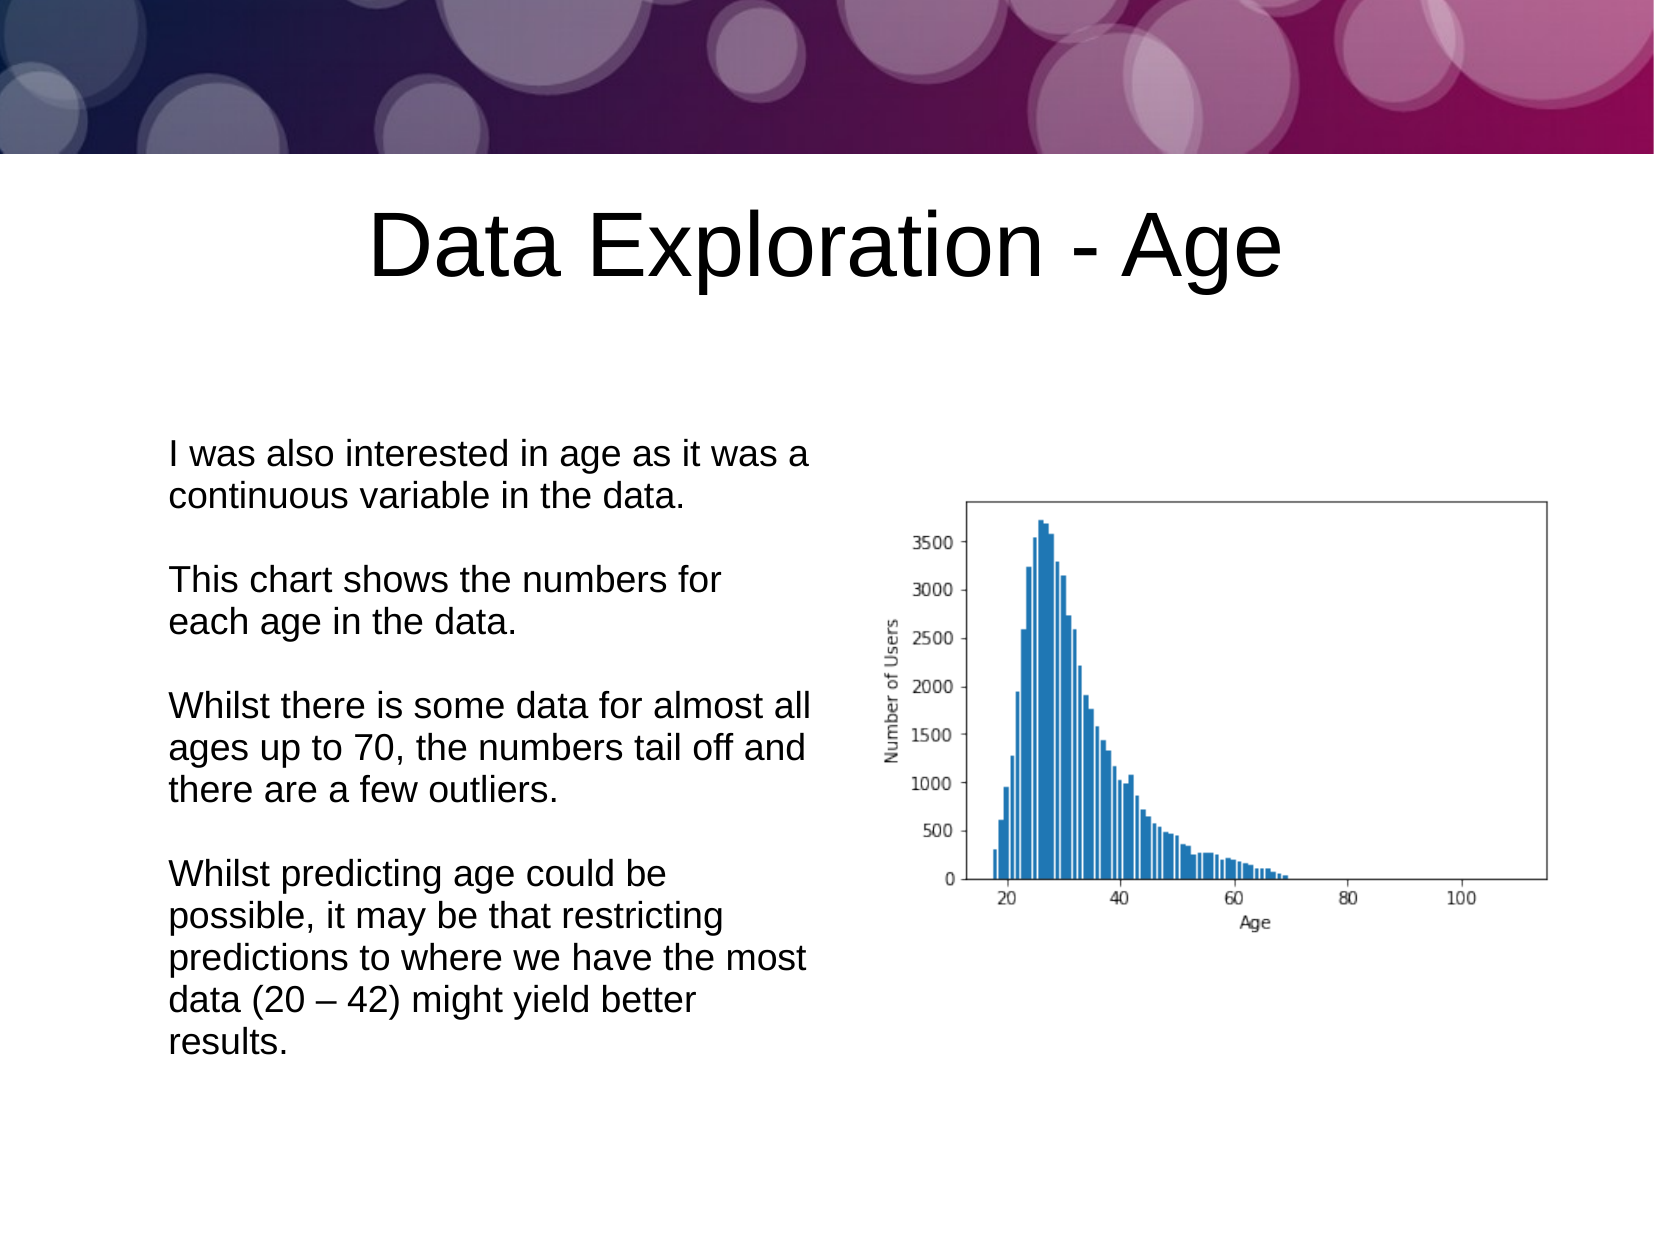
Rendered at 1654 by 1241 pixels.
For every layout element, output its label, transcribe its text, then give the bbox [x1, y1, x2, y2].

text_box I was also interested in age as it was a continuous variable in the data. This chart shows the numbers for each age in the data. Whilst there is some data for almost all ages up to 70, the numbers tail off and there are a few outliers. Whilst predicting age could be possible, it may be that restricting predictions to where we have the most data (20 – 42) might yield better results. [153, 425, 827, 1070]
title Data Exploration - Age [82, 159, 1571, 331]
picture [0, 0, 1654, 154]
picture [874, 484, 1564, 945]
